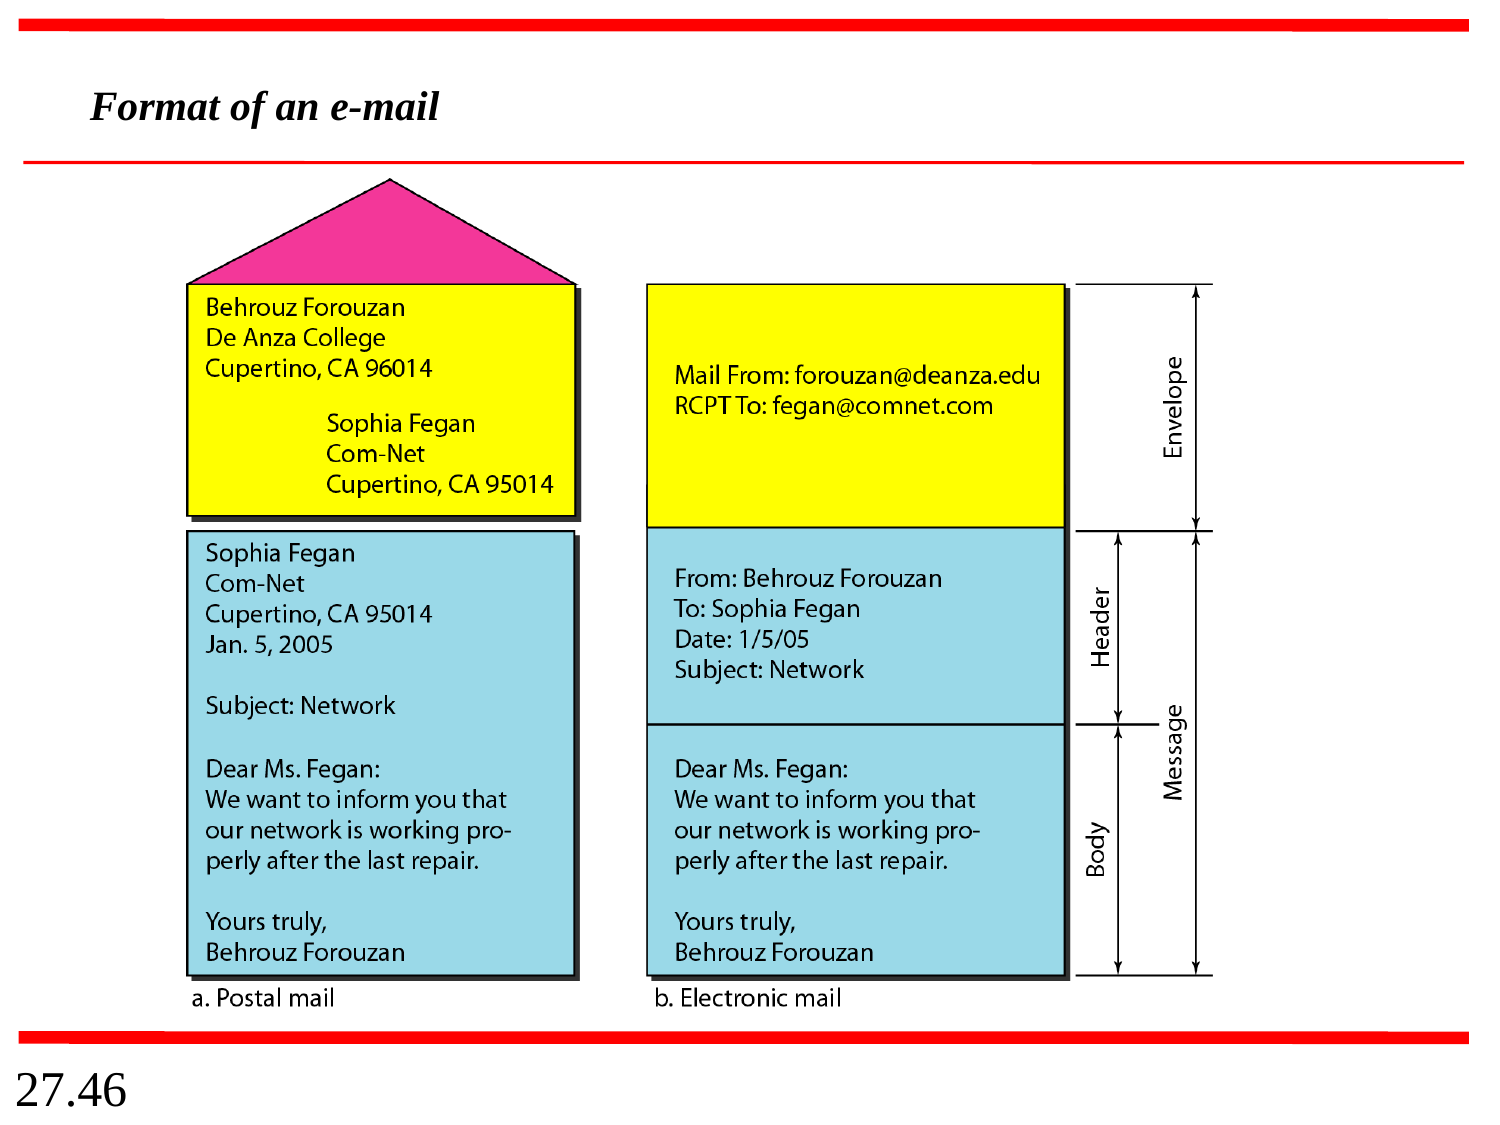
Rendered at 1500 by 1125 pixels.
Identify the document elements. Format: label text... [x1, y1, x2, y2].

picture [186, 178, 1213, 1013]
text_box Format of an e-mail [49, 62, 455, 138]
